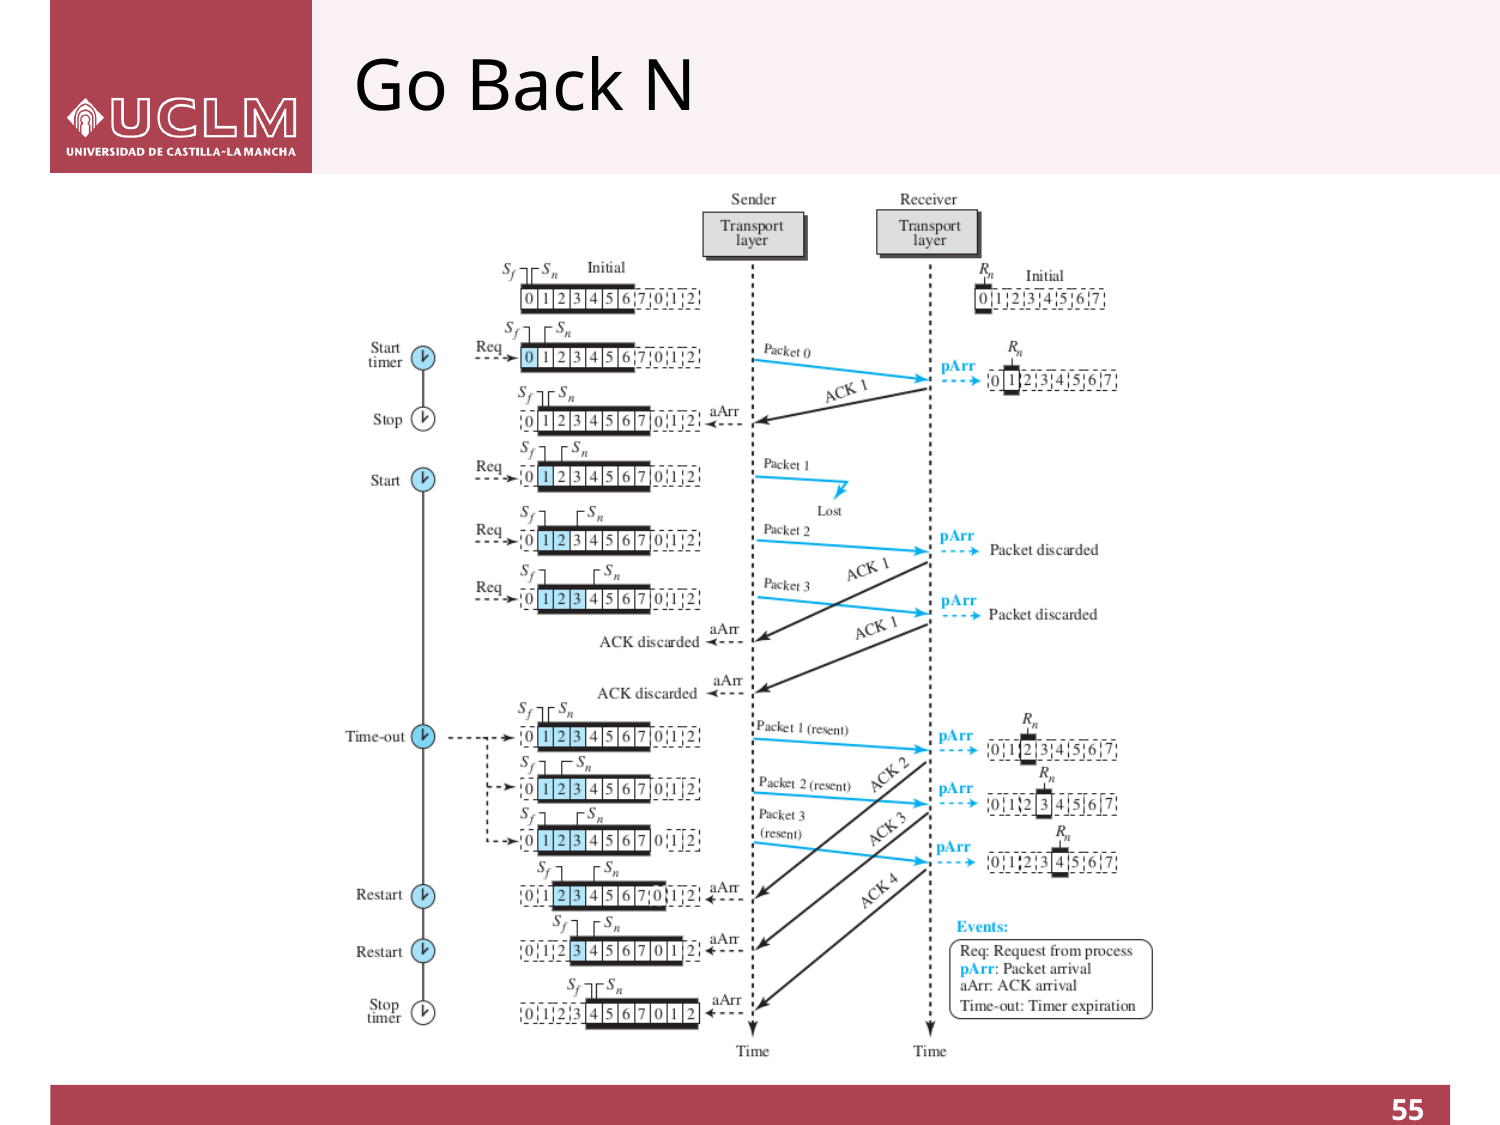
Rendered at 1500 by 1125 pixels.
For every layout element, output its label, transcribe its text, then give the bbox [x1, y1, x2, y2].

picture [330, 177, 1171, 1066]
title Go Back N [353, 6, 1425, 168]
picture [50, 0, 312, 173]
